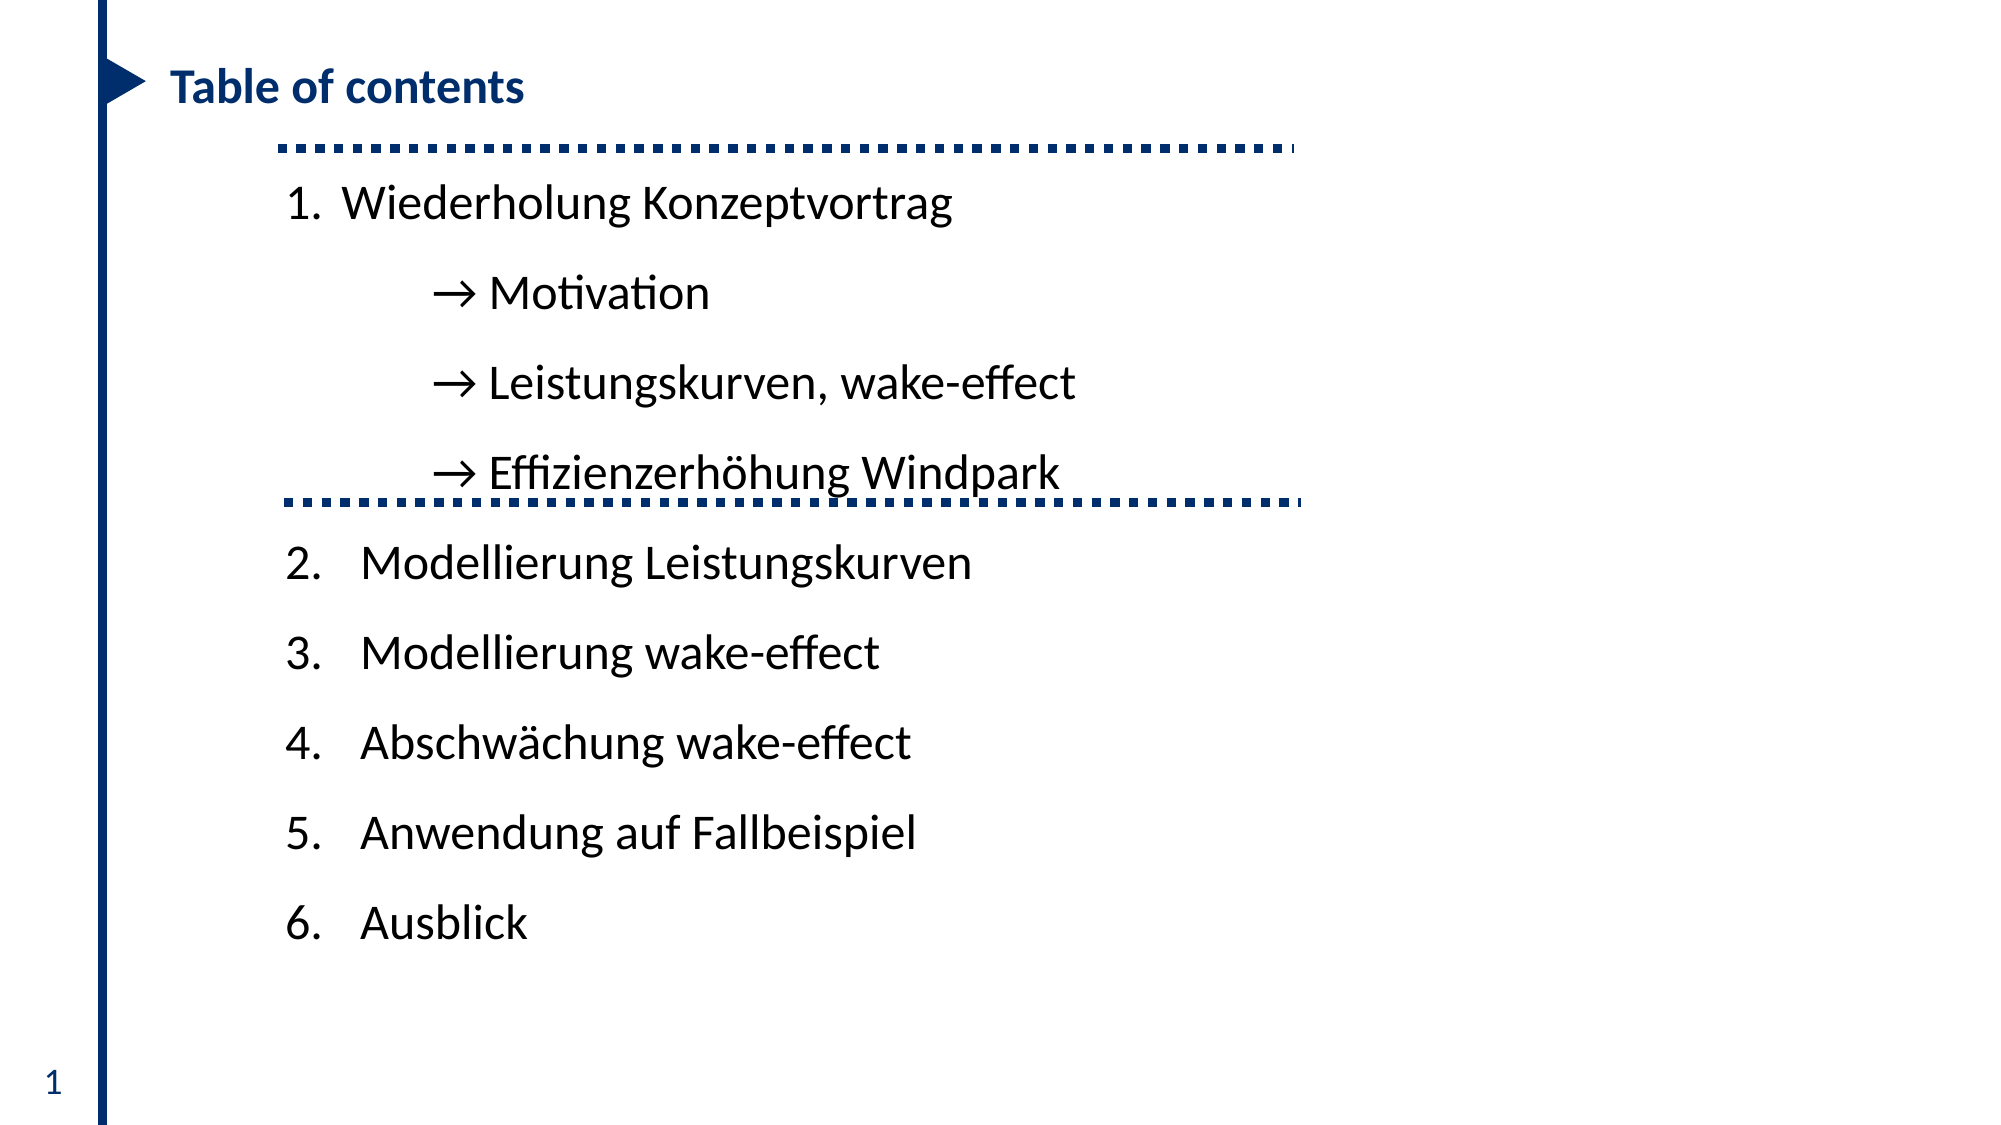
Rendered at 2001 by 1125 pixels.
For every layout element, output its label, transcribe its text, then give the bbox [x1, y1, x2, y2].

text_box [106, 59, 144, 103]
text_box 1 [3, 1049, 103, 1110]
text_box Wiederholung Konzeptvortrag → Motivation → Leistungskurven, wake-effect → Effizienzerhöhung Windpark Modellierung Leistungskurven Modellierung wake-effect Abschwächung wake-effect Anwendung auf Fallbeispiel Ausblick [270, 132, 1245, 1125]
text_box Table of contents [155, 45, 638, 121]
